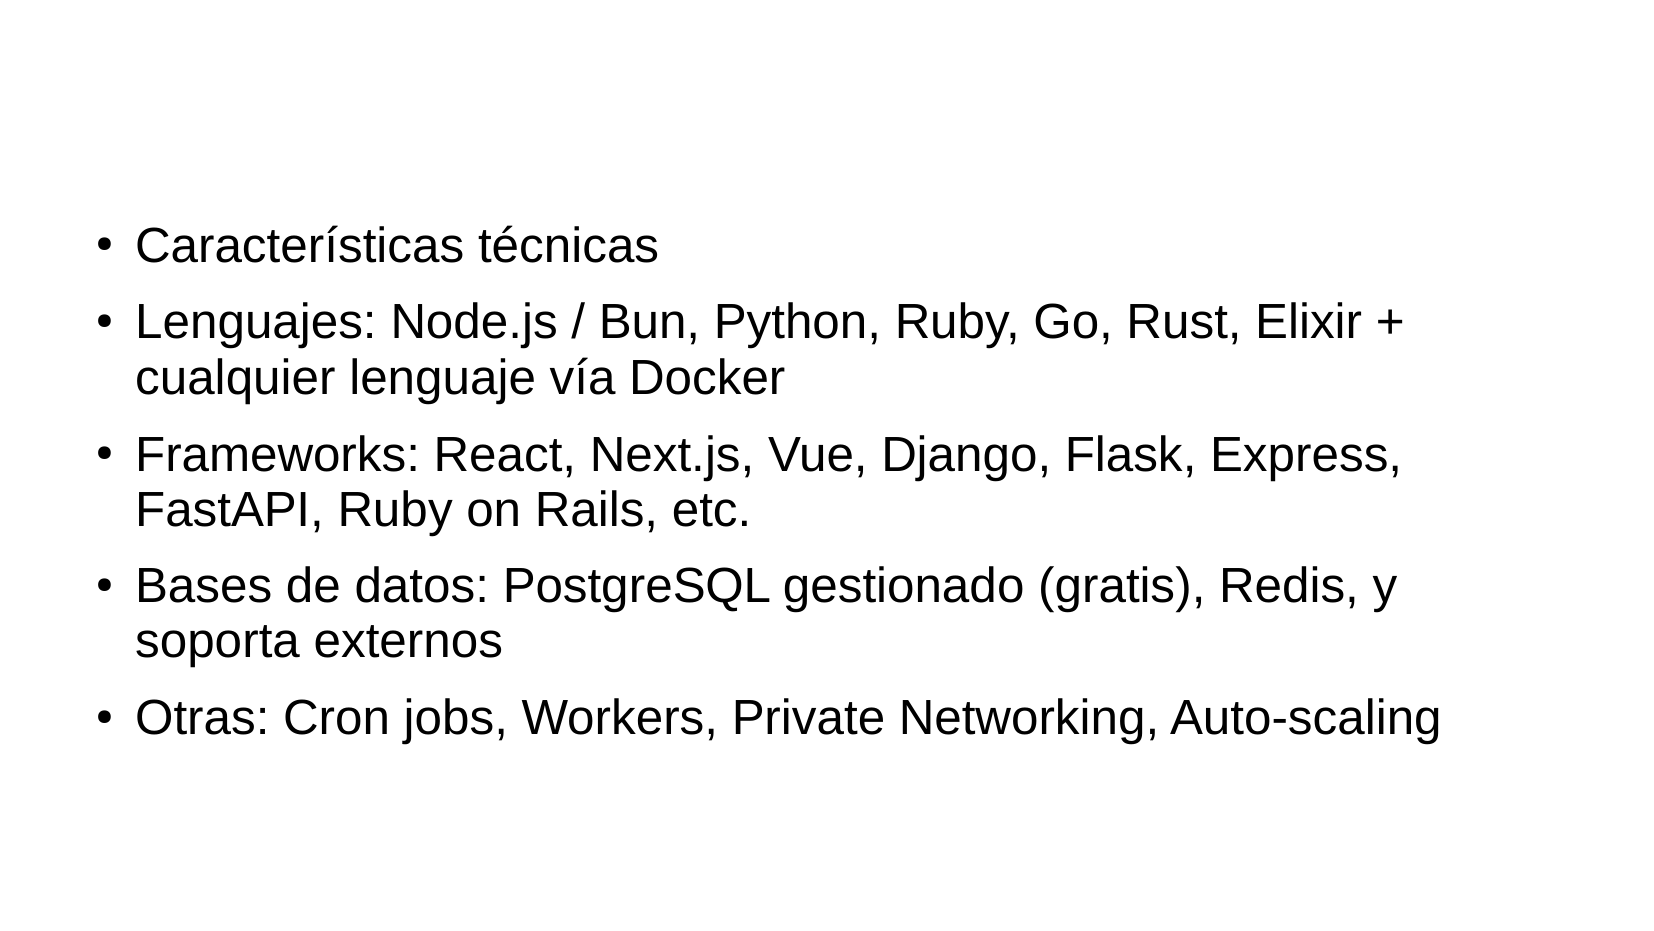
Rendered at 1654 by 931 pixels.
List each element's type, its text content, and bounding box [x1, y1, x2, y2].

list Características técnicas Lenguajes: Node.js / Bun, Python, Ruby, Go, Rust, Elixir + cualquier lenguaje vía Docker Frameworks: React, Next.js, Vue, Django, Flask, Express, FastAPI, Ruby on Rails, etc. Bases de datos: PostgreSQL gestionado (gratis), Redis, y soporta externos Otras: Cron jobs, Workers, Private Networking, Auto-scaling [82, 217, 1571, 758]
